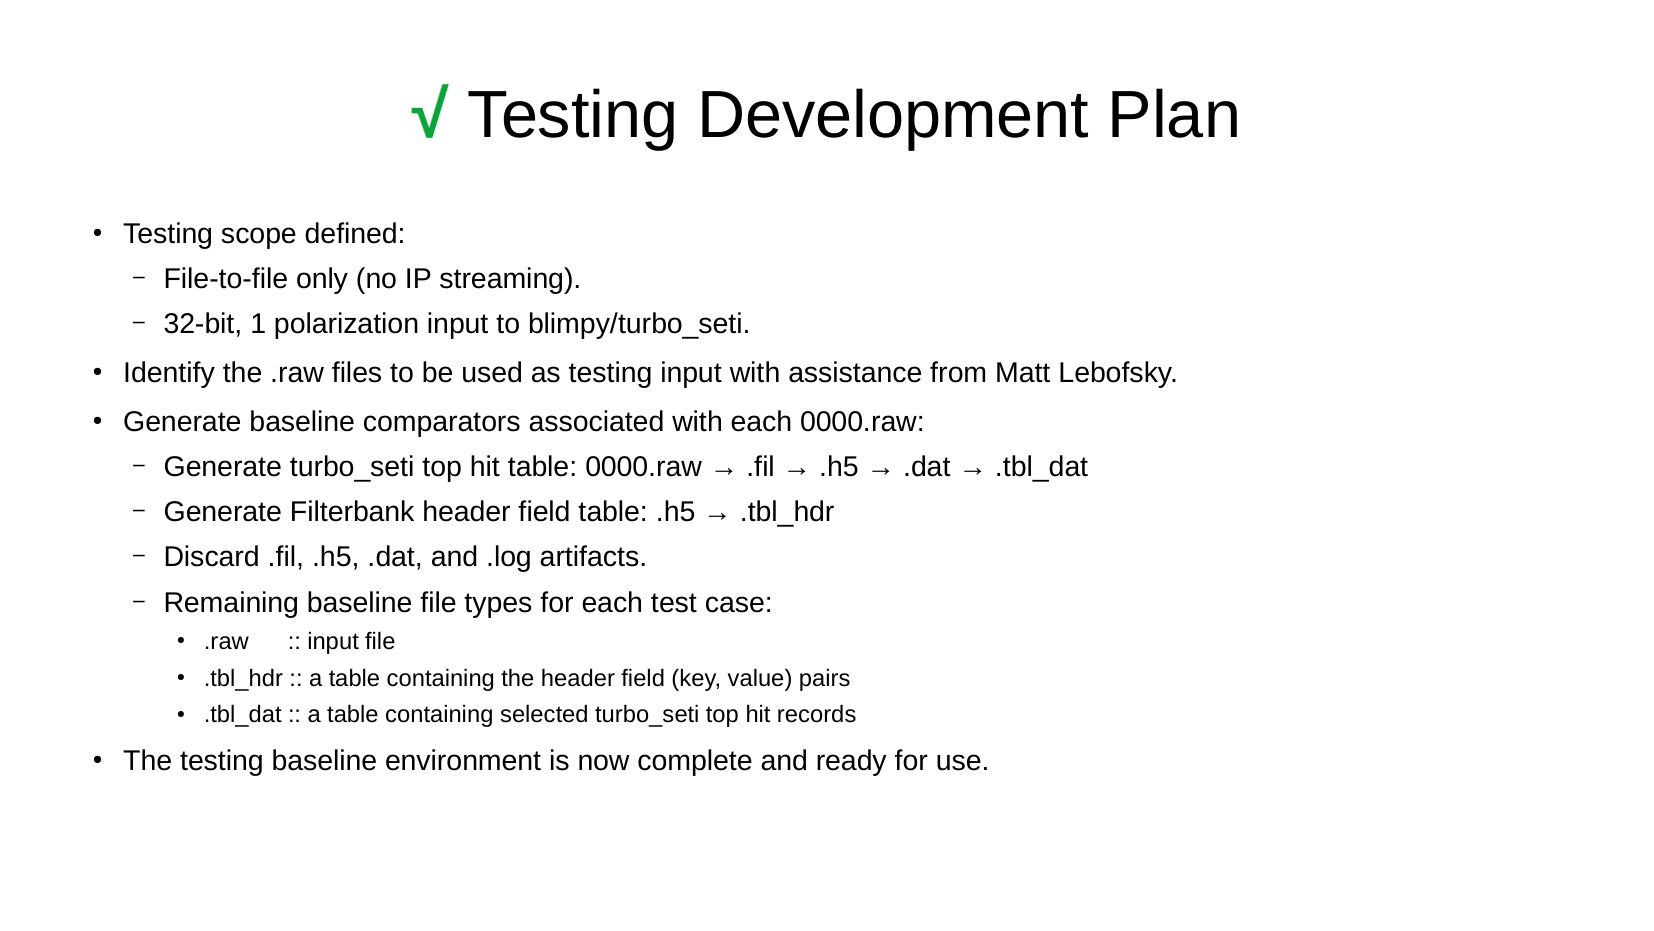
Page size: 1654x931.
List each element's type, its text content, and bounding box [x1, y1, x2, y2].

title √ Testing Development Plan [82, 37, 1571, 193]
list Testing scope defined: File-to-file only (no IP streaming). 32-bit, 1 polarization input to blimpy/turbo_seti. Identify the .raw files to be used as testing input with assistance from Matt Lebofsky. Generate baseline comparators associated with each 0000.raw: Generate turbo_seti top hit table: 0000.raw → .fil → .h5 → .dat → .tbl_dat Generate Filterbank header field table: .h5 → .tbl_hdr Discard .fil, .h5, .dat, and .log artifacts. Remaining baseline file types for each test case: .raw :: input file .tbl_hdr :: a table containing the header field (key, value) pairs .tbl_dat :: a table containing selected turbo_seti top hit records The testing baseline environment is now complete and ready for use. [82, 217, 1571, 788]
